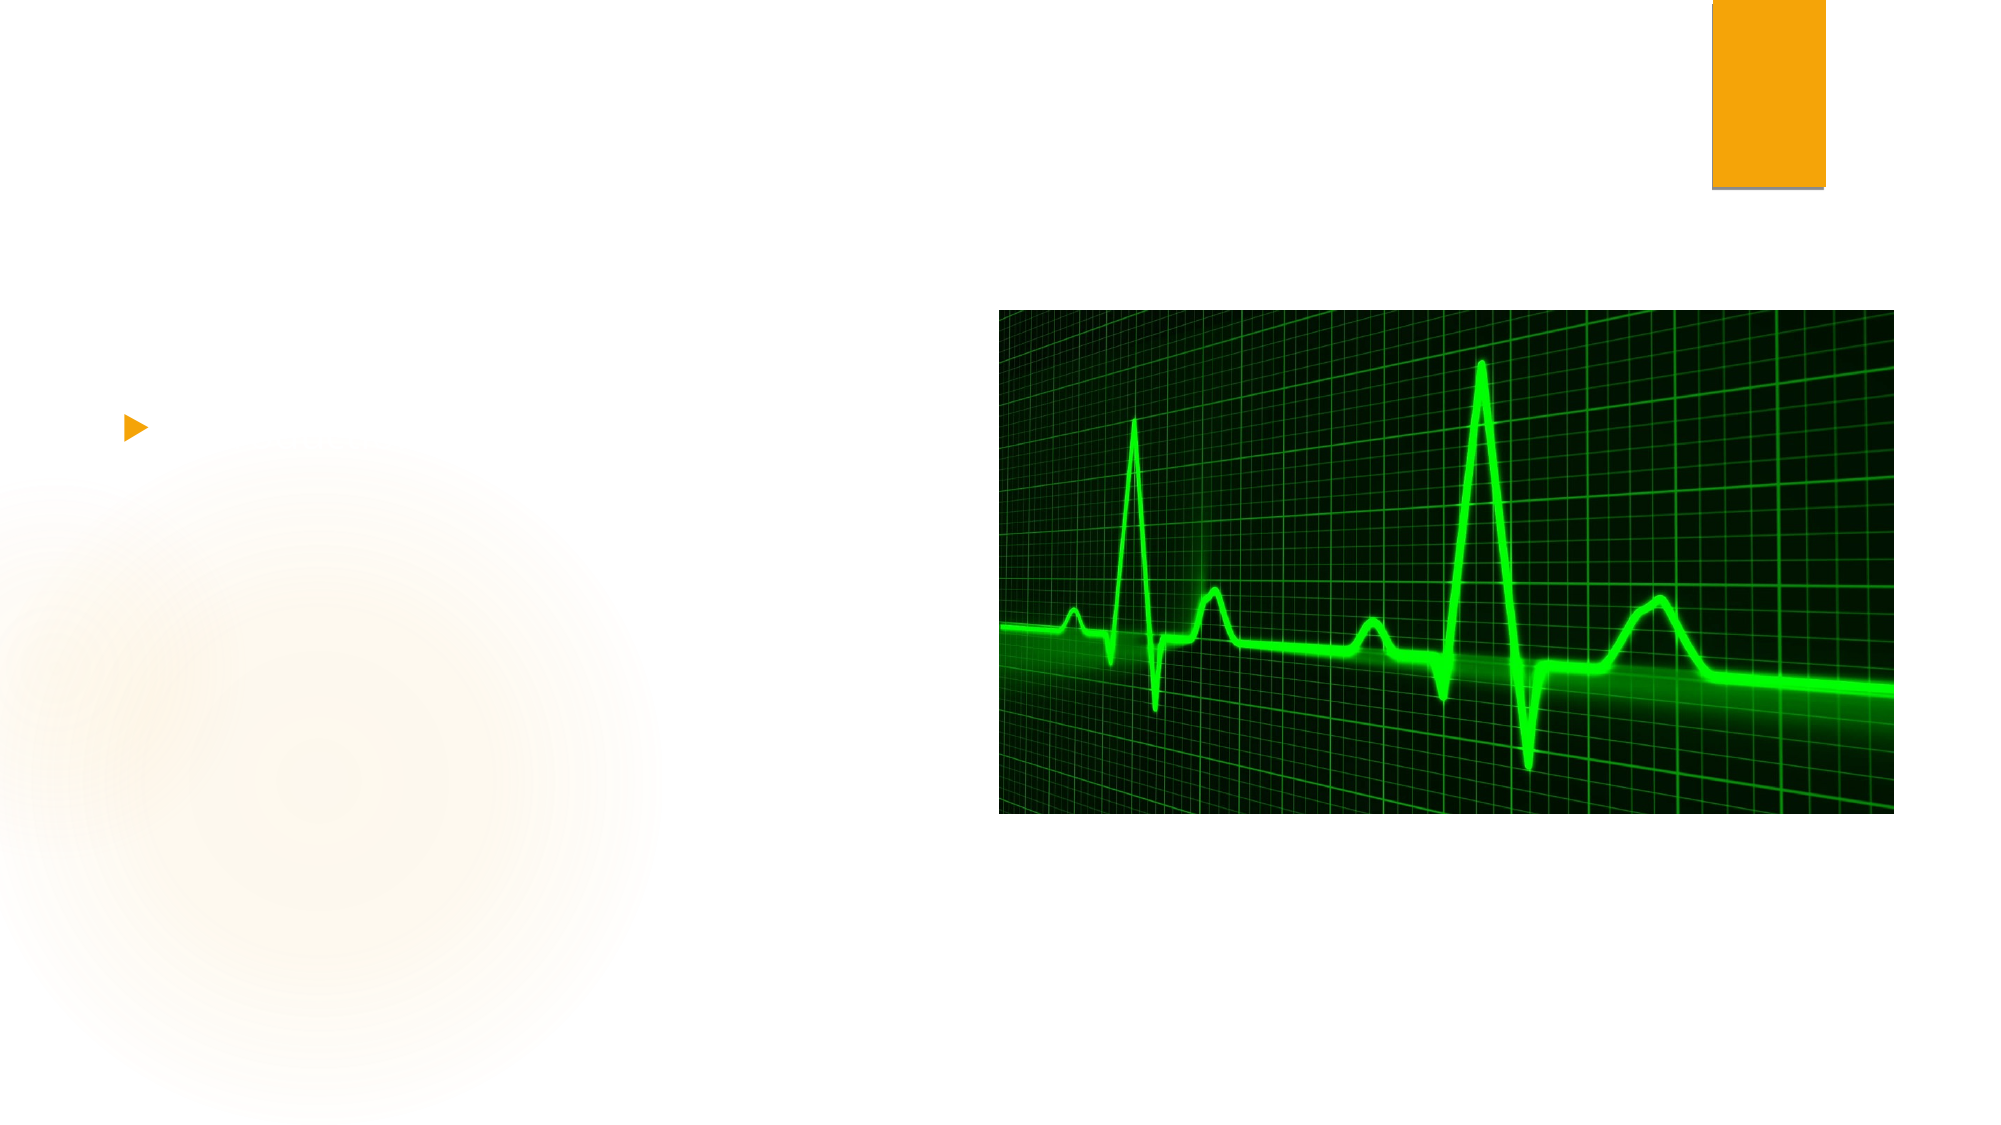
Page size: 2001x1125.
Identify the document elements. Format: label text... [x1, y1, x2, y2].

text_box [819, 0, 2000, 1125]
picture [999, 311, 1894, 814]
list Introduction [106, 399, 790, 1021]
